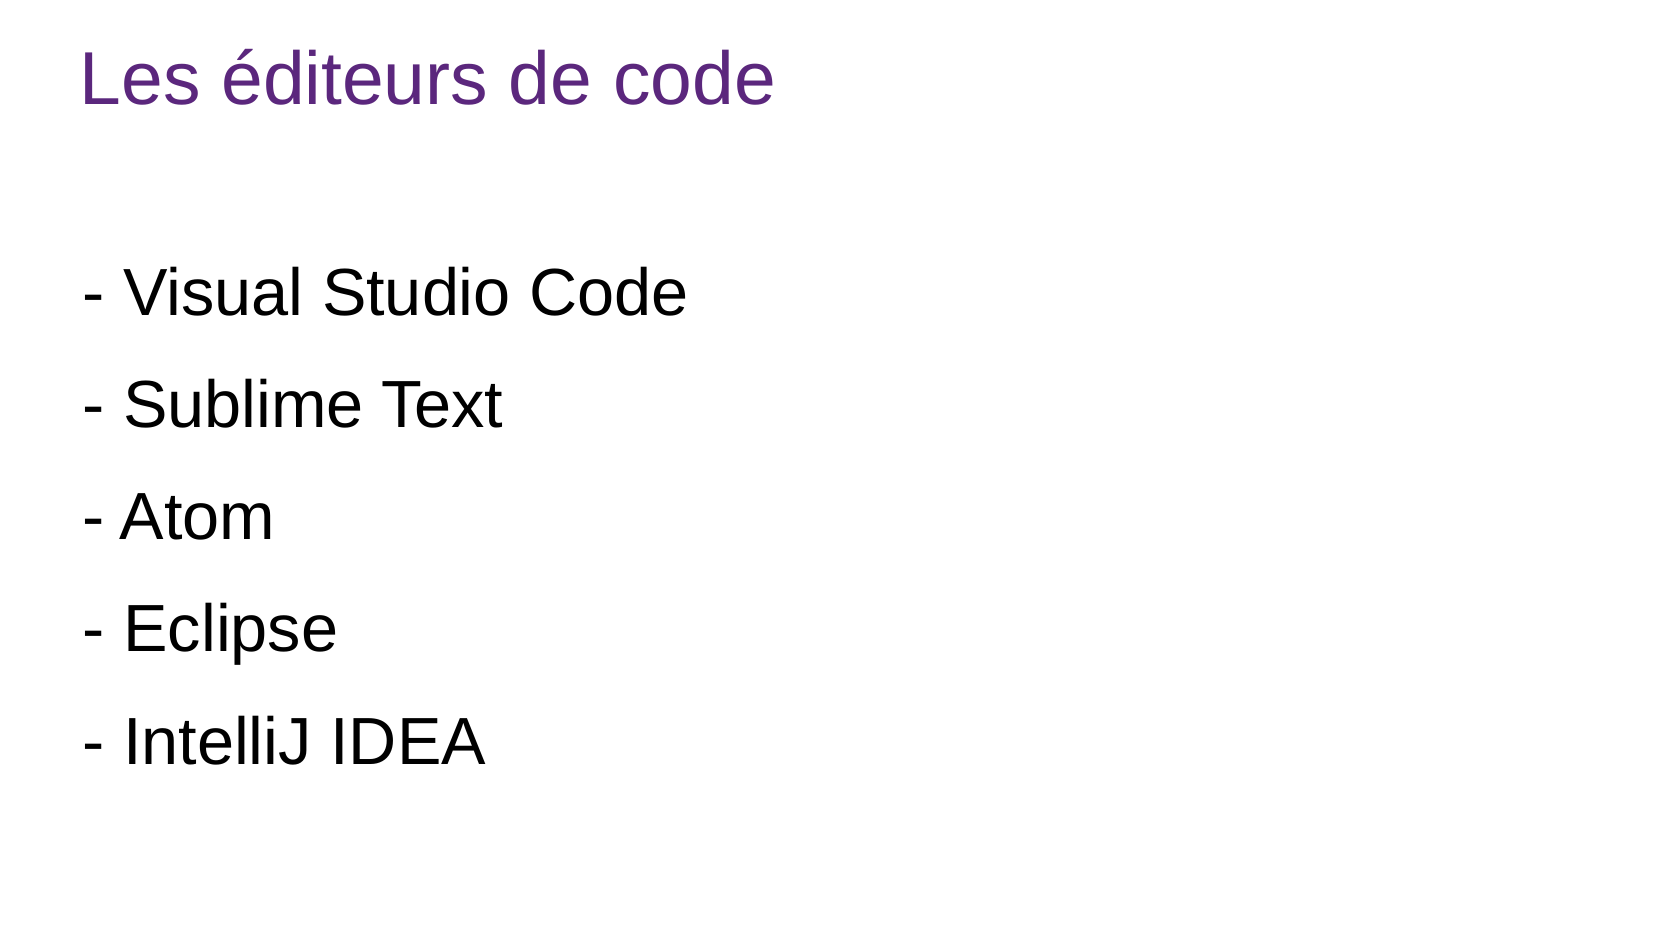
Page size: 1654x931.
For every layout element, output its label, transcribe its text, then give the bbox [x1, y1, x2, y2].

text_box - Visual Studio Code - Sublime Text - Atom - Eclipse - IntelliJ IDEA [82, 217, 1571, 779]
title Les éditeurs de code [79, 36, 1557, 148]
